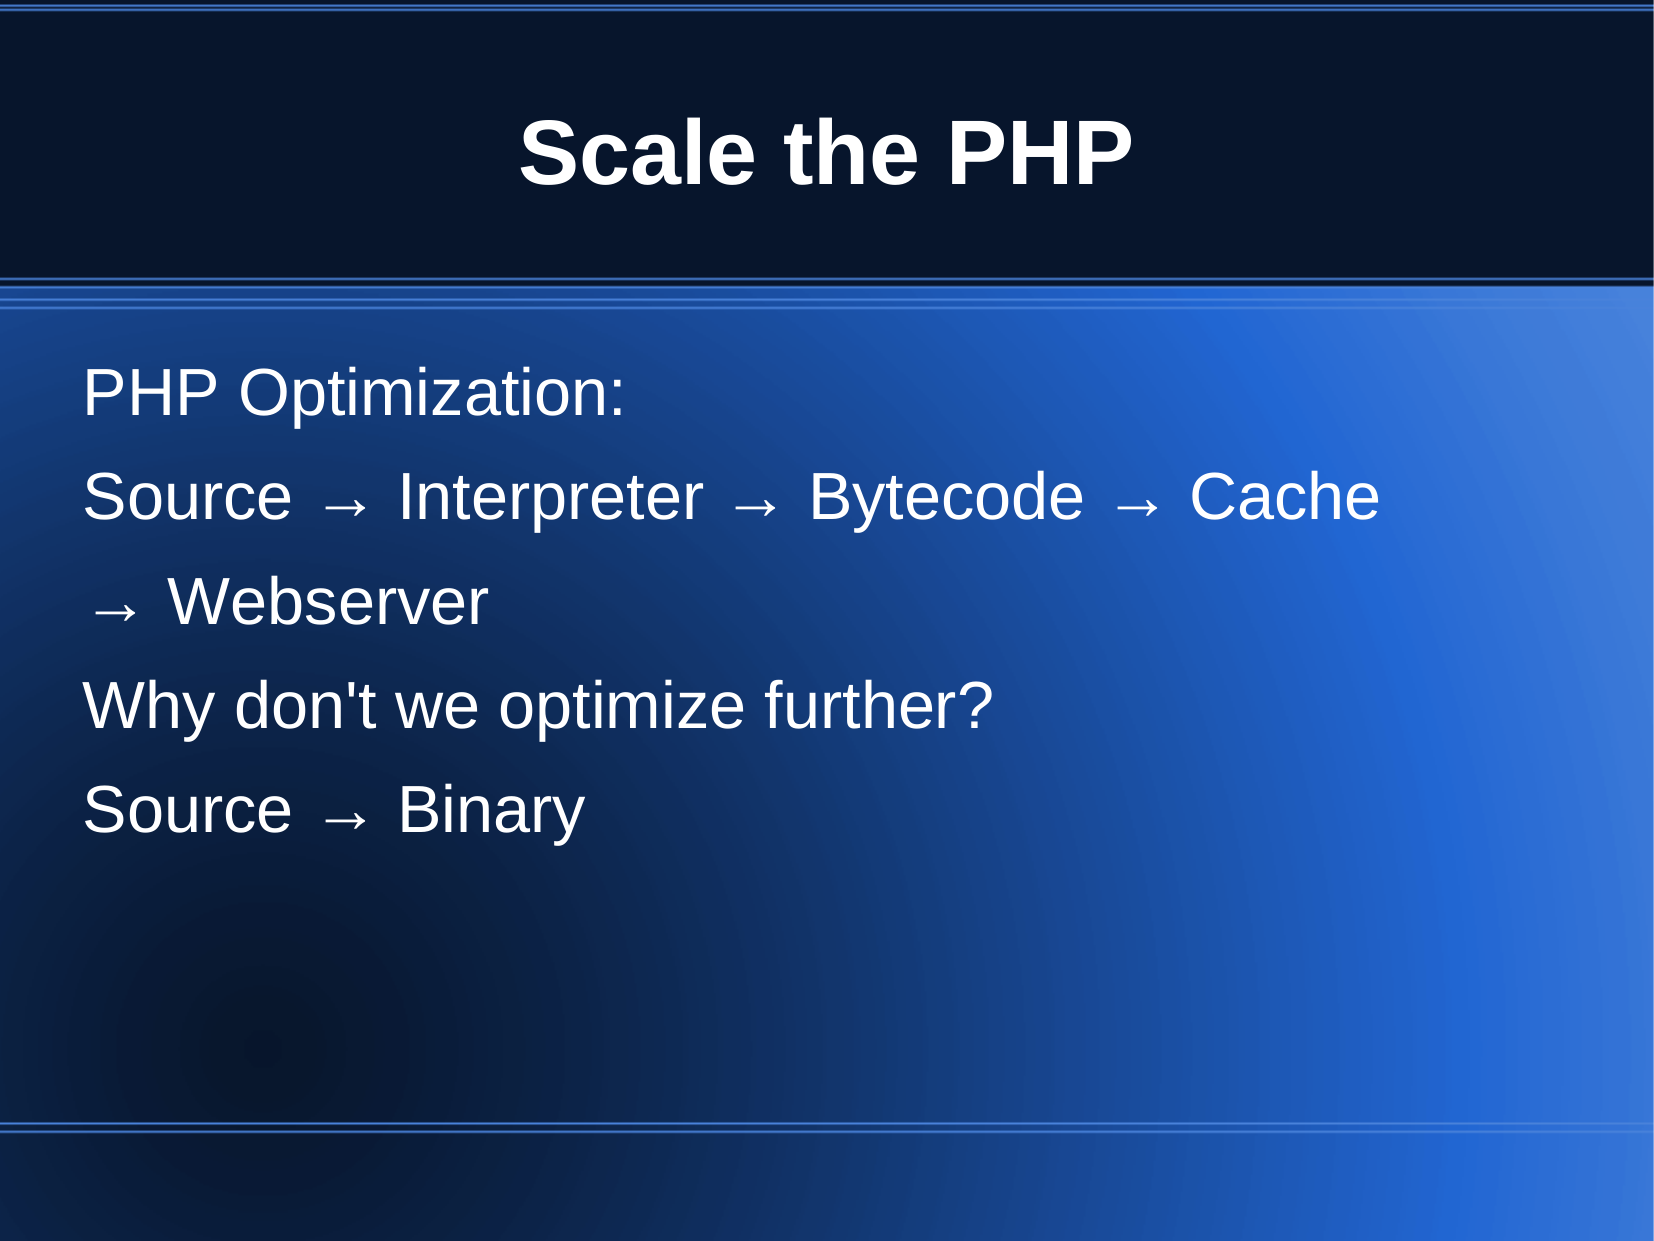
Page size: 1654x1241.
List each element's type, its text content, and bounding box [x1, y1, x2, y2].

title Scale the PHP [82, 49, 1571, 257]
picture [0, 0, 1654, 1241]
list PHP Optimization: Source → Interpreter → Bytecode → Cache → Webserver Why don't we optimize further? Source → Binary [82, 355, 1565, 1174]
